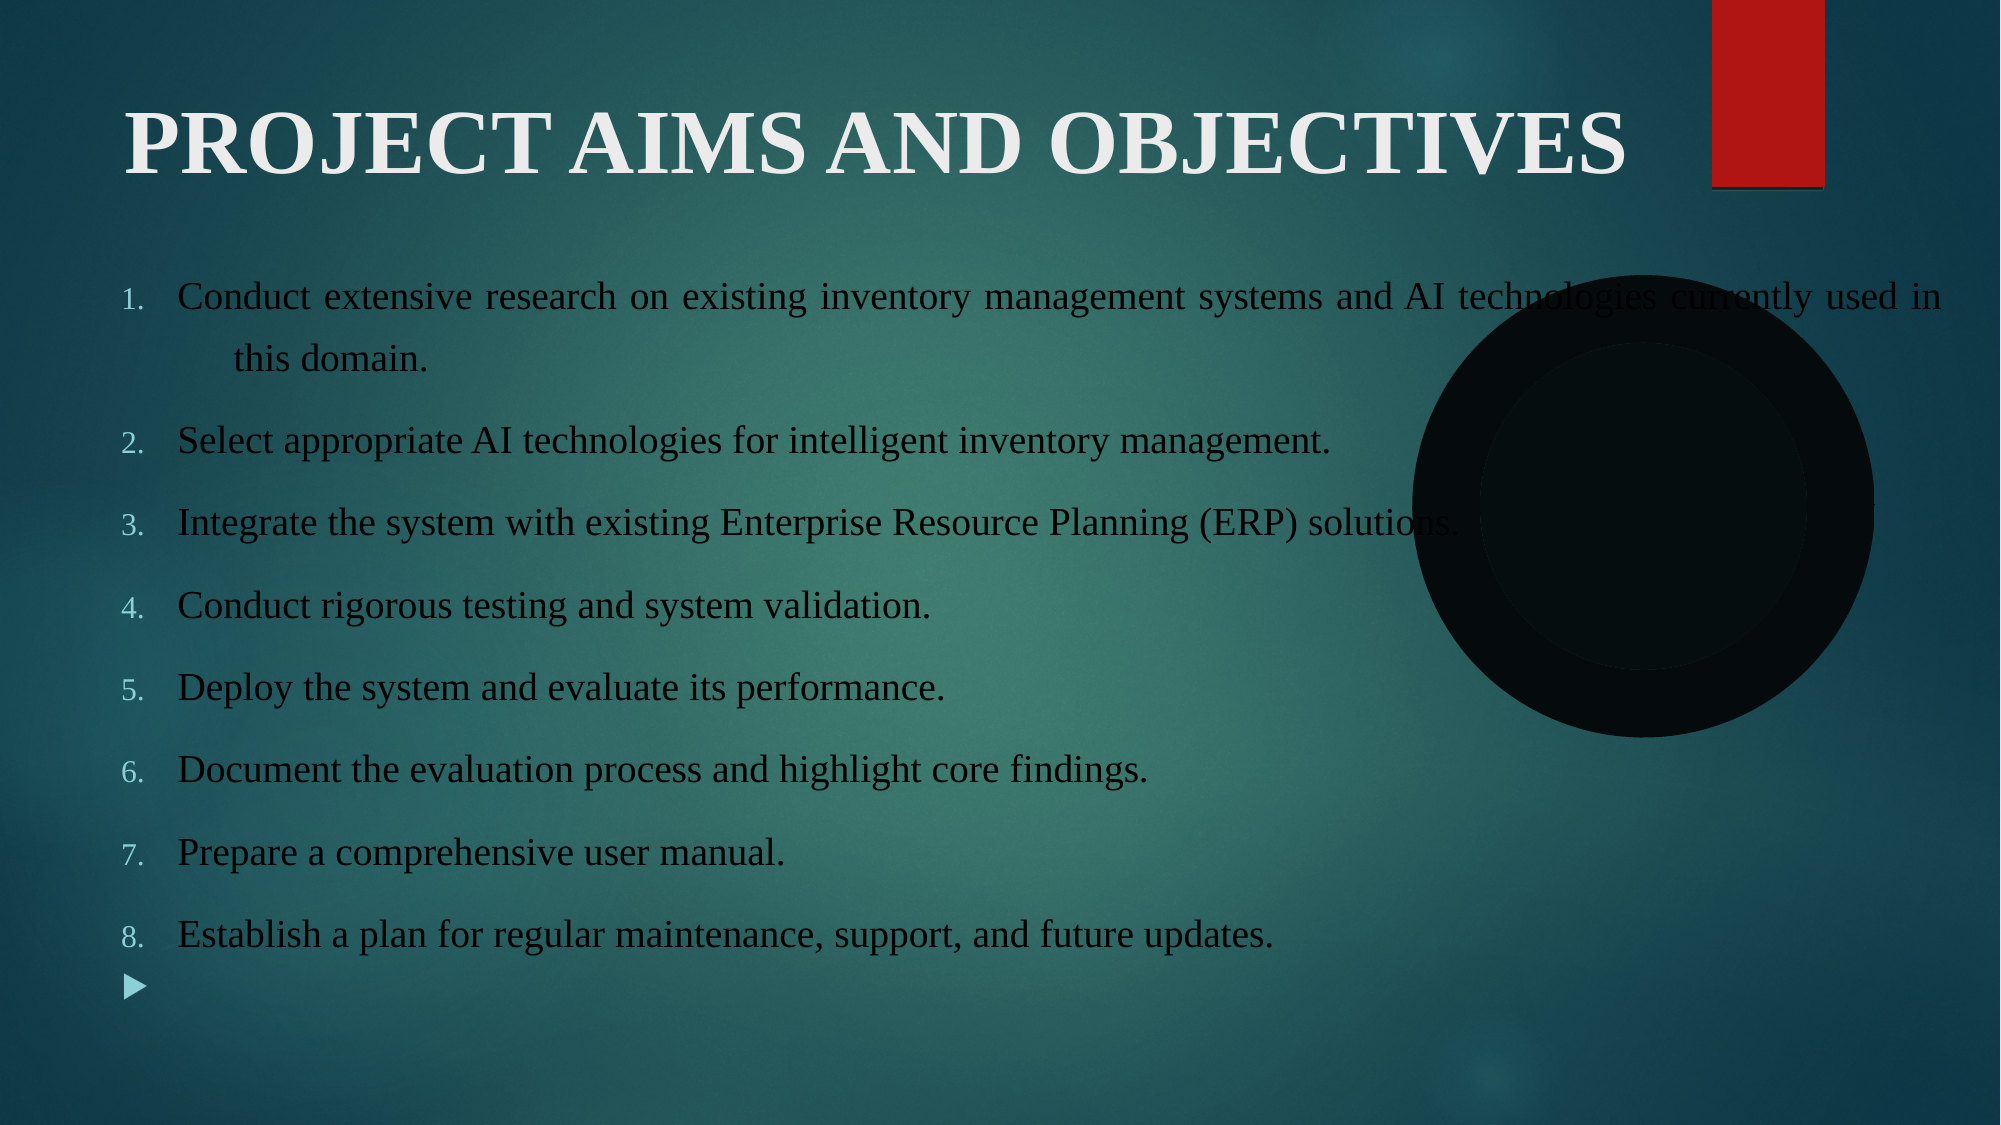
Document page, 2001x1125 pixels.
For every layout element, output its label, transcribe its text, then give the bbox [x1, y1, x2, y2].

list Conduct extensive research on existing inventory management systems and AI technologies currently used in this domain. Select appropriate AI technologies for intelligent inventory management. Integrate the system with existing Enterprise Resource Planning (ERP) solutions. Conduct rigorous testing and system validation. Deploy the system and evaluate its performance. Document the evaluation process and highlight core findings. Prepare a comprehensive user manual. Establish a plan for regular maintenance, support, and future updates. [106, 248, 1959, 1107]
title PROJECT AIMS AND OBJECTIVES [106, 74, 1649, 248]
